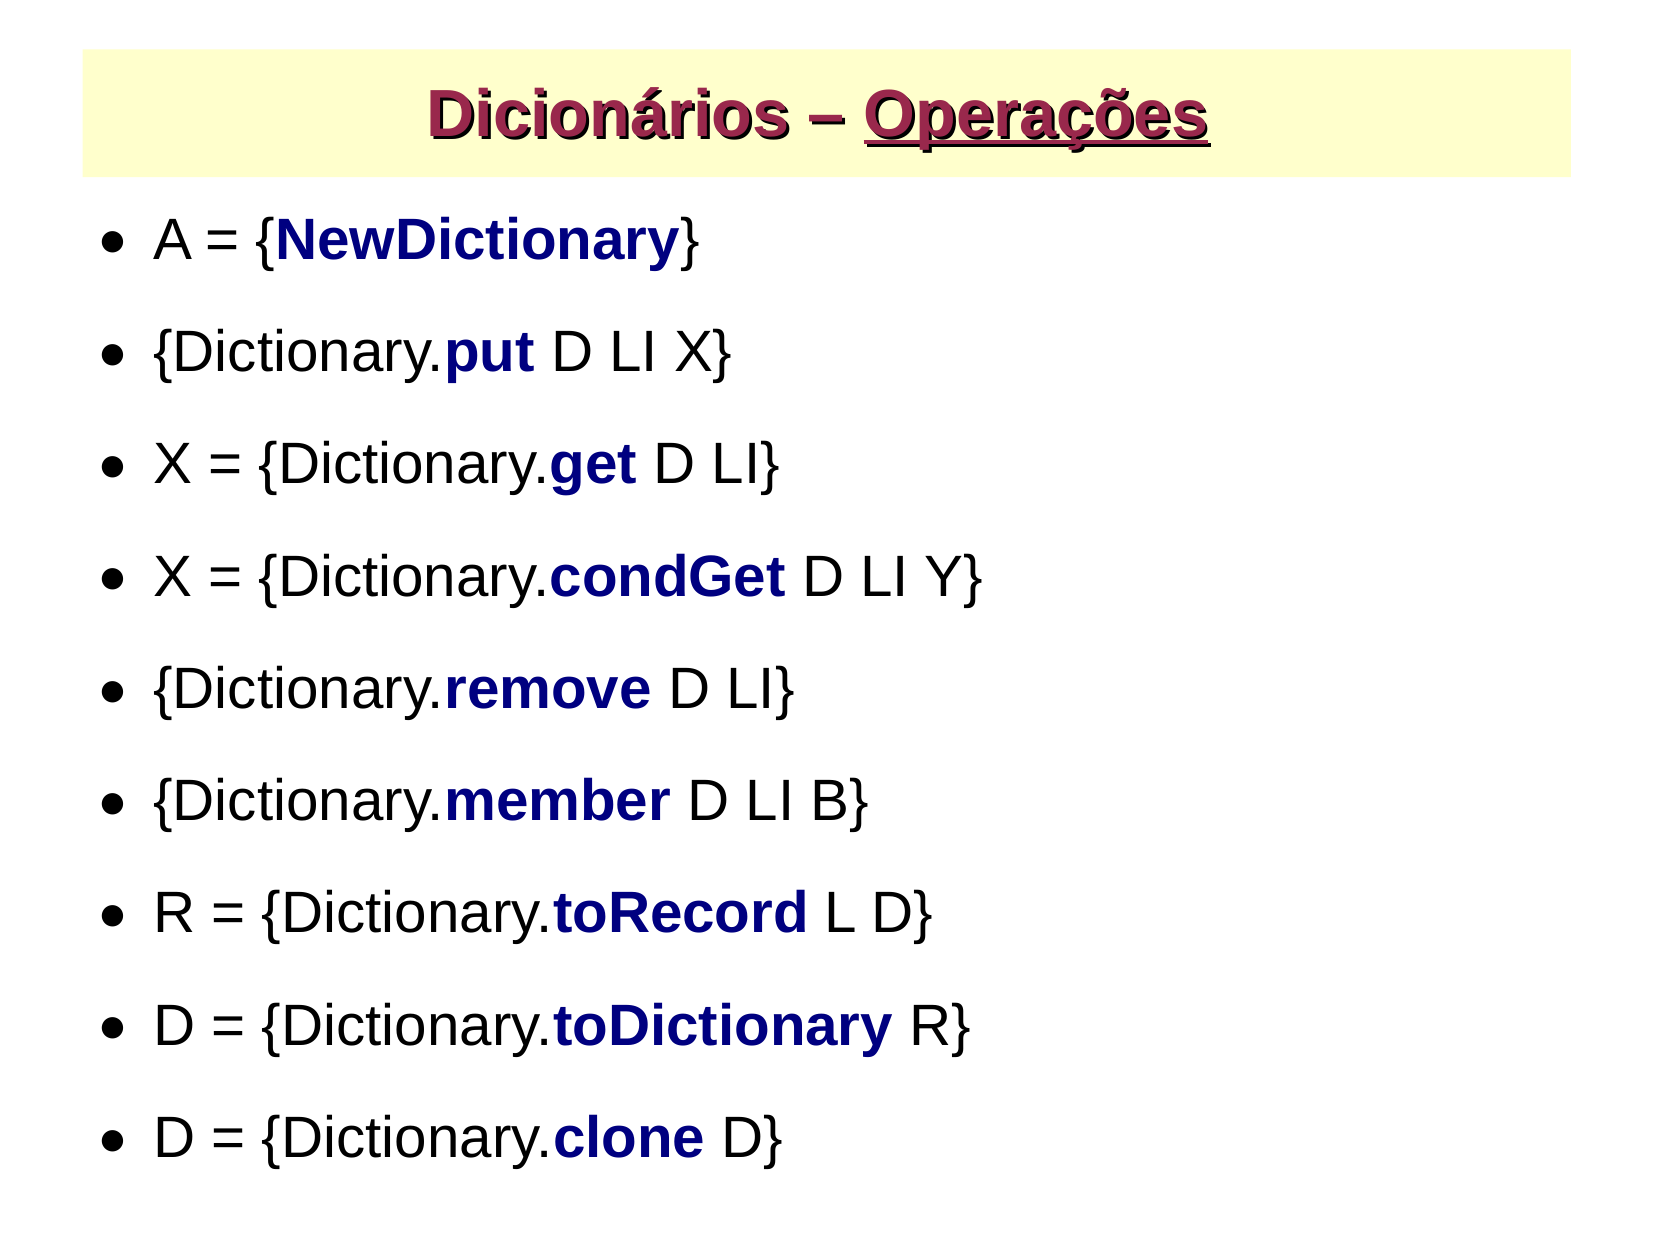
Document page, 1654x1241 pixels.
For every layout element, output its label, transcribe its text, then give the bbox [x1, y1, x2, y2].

list A = {NewDictionary} {Dictionary.put D LI X} X = {Dictionary.get D LI} X = {Dictionary.condGet D LI Y} {Dictionary.remove D LI} {Dictionary.member D LI B} R = {Dictionary.toRecord L D} D = {Dictionary.toDictionary R} D = {Dictionary.clone D} [82, 206, 1571, 1184]
title Dicionários – Operações [82, 49, 1571, 178]
